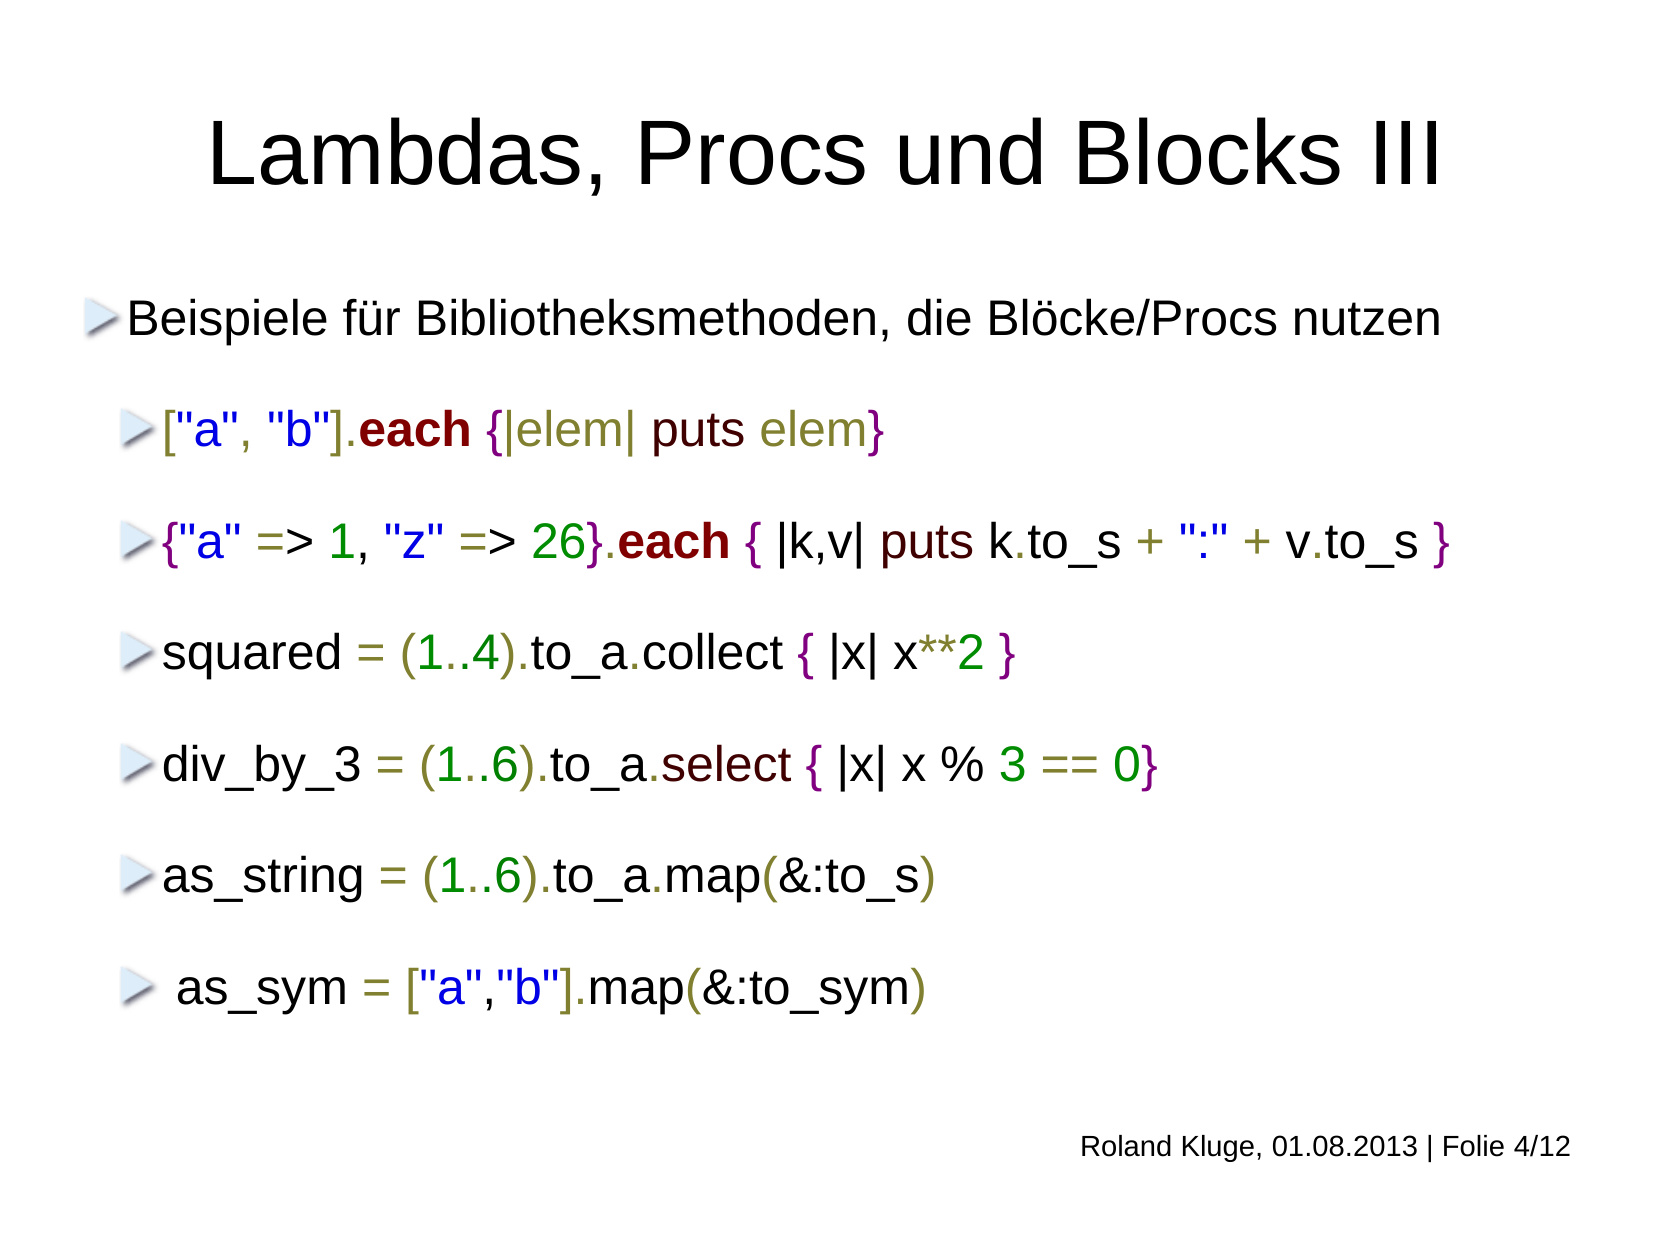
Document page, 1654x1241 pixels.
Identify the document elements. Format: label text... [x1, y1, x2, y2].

title Lambdas, Procs und Blocks III [82, 49, 1571, 257]
subtitle Beispiele für Bibliotheksmethoden, die Blöcke/Procs nutzen ["a", "b"].each {|elem| puts elem} {"a" => 1, "z" => 26}.each { |k,v| puts k.to_s + ":" + v.to_s } squared = (1..4).to_a.collect { |x| x**2 } div_by_3 = (1..6).to_a.select { |x| x % 3 == 0} as_string = (1..6).to_a.map(&:to_s) as_sym = ["a","b"].map(&:to_sym) [82, 290, 1571, 1015]
